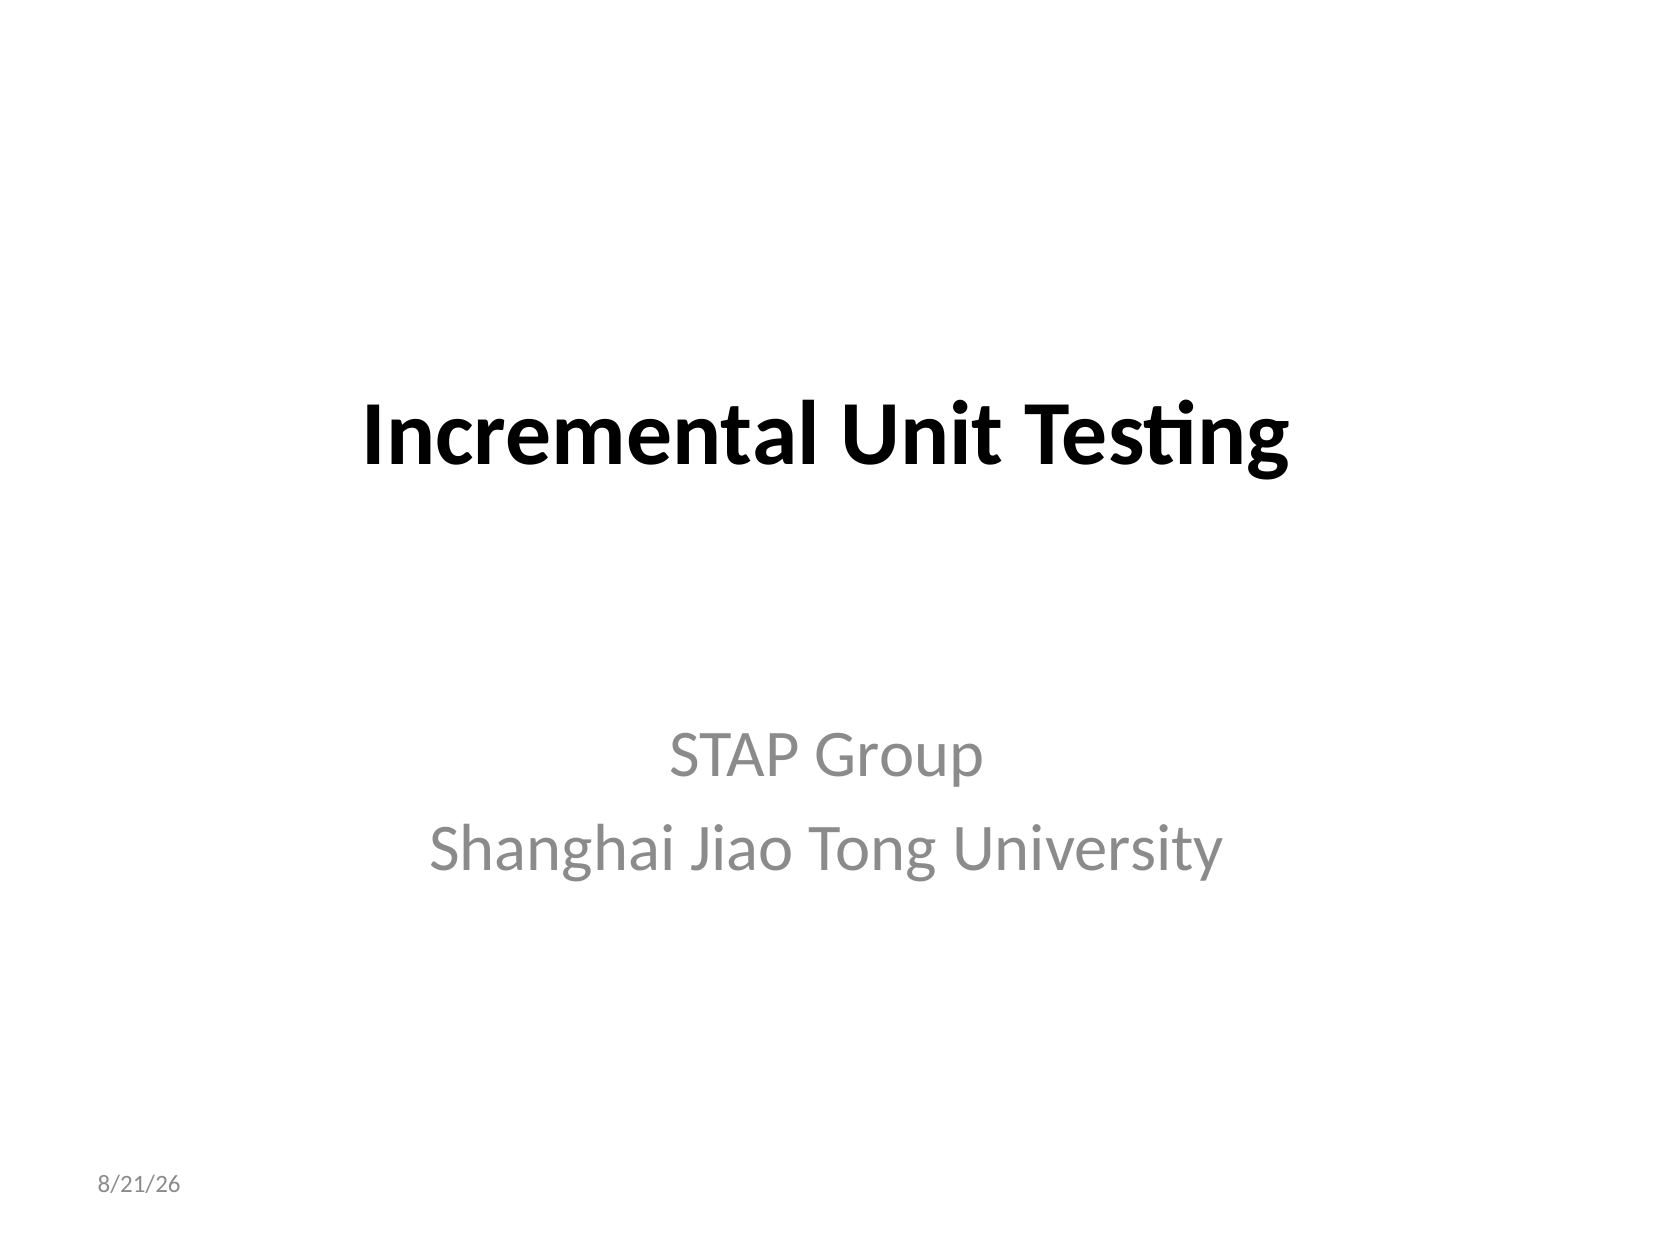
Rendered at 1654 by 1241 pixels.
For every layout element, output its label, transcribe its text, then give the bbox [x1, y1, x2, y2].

subtitle STAP Group Shanghai Jiao Tong University [248, 702, 1406, 1020]
title Incremental Unit Testing [123, 333, 1530, 522]
slide_number 7/23/16 [82, 1149, 469, 1216]
